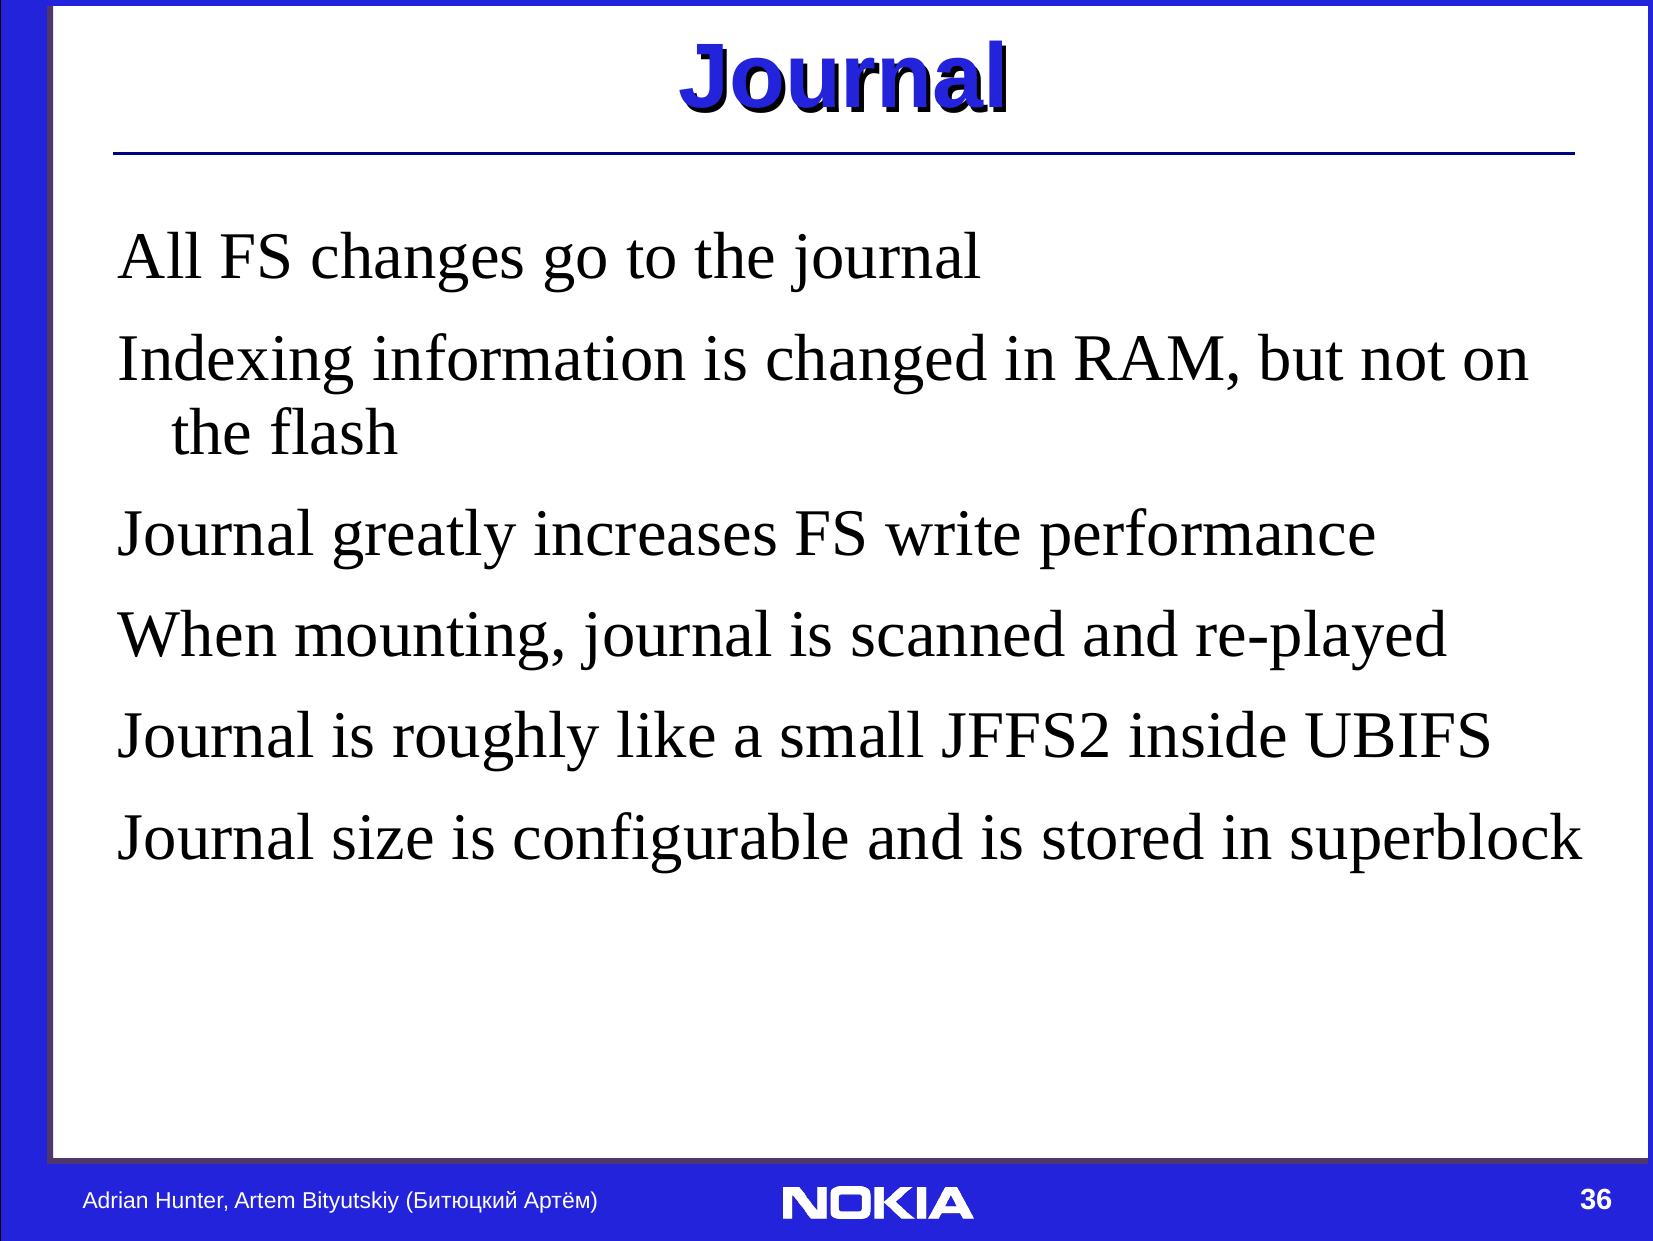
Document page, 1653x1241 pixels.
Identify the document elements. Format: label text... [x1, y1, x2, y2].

list All FS changes go to the journal Indexing information is changed in RAM, but not on the flash Journal greatly increases FS write performance When mounting, journal is scanned and re-played Journal is roughly like a small JFFS2 inside UBIFS Journal size is configurable and is stored in superblock [100, 219, 1588, 1072]
title Journal [100, 2, 1588, 151]
picture [783, 1186, 974, 1219]
